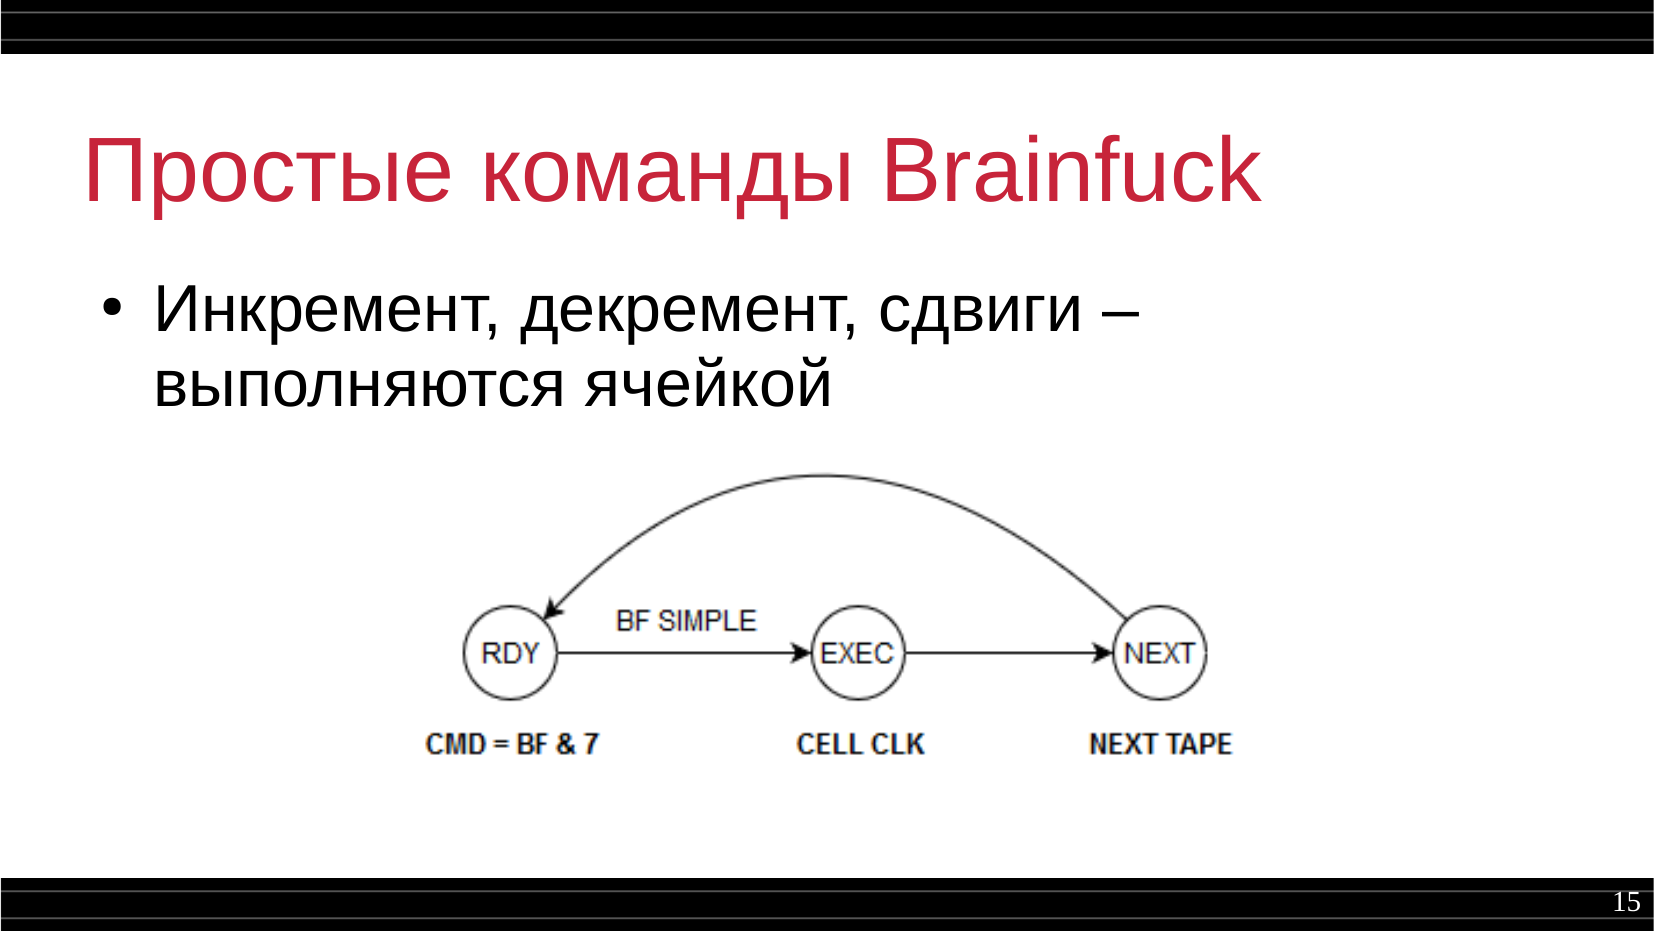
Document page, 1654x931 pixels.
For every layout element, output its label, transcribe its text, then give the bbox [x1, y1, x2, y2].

picture [0, 0, 1654, 54]
list Инкремент, декремент, сдвиги – выполняются ячейкой [82, 271, 1571, 758]
picture [387, 436, 1266, 792]
picture [0, 878, 1654, 931]
title Простые команды Brainfuck [82, 92, 1571, 248]
